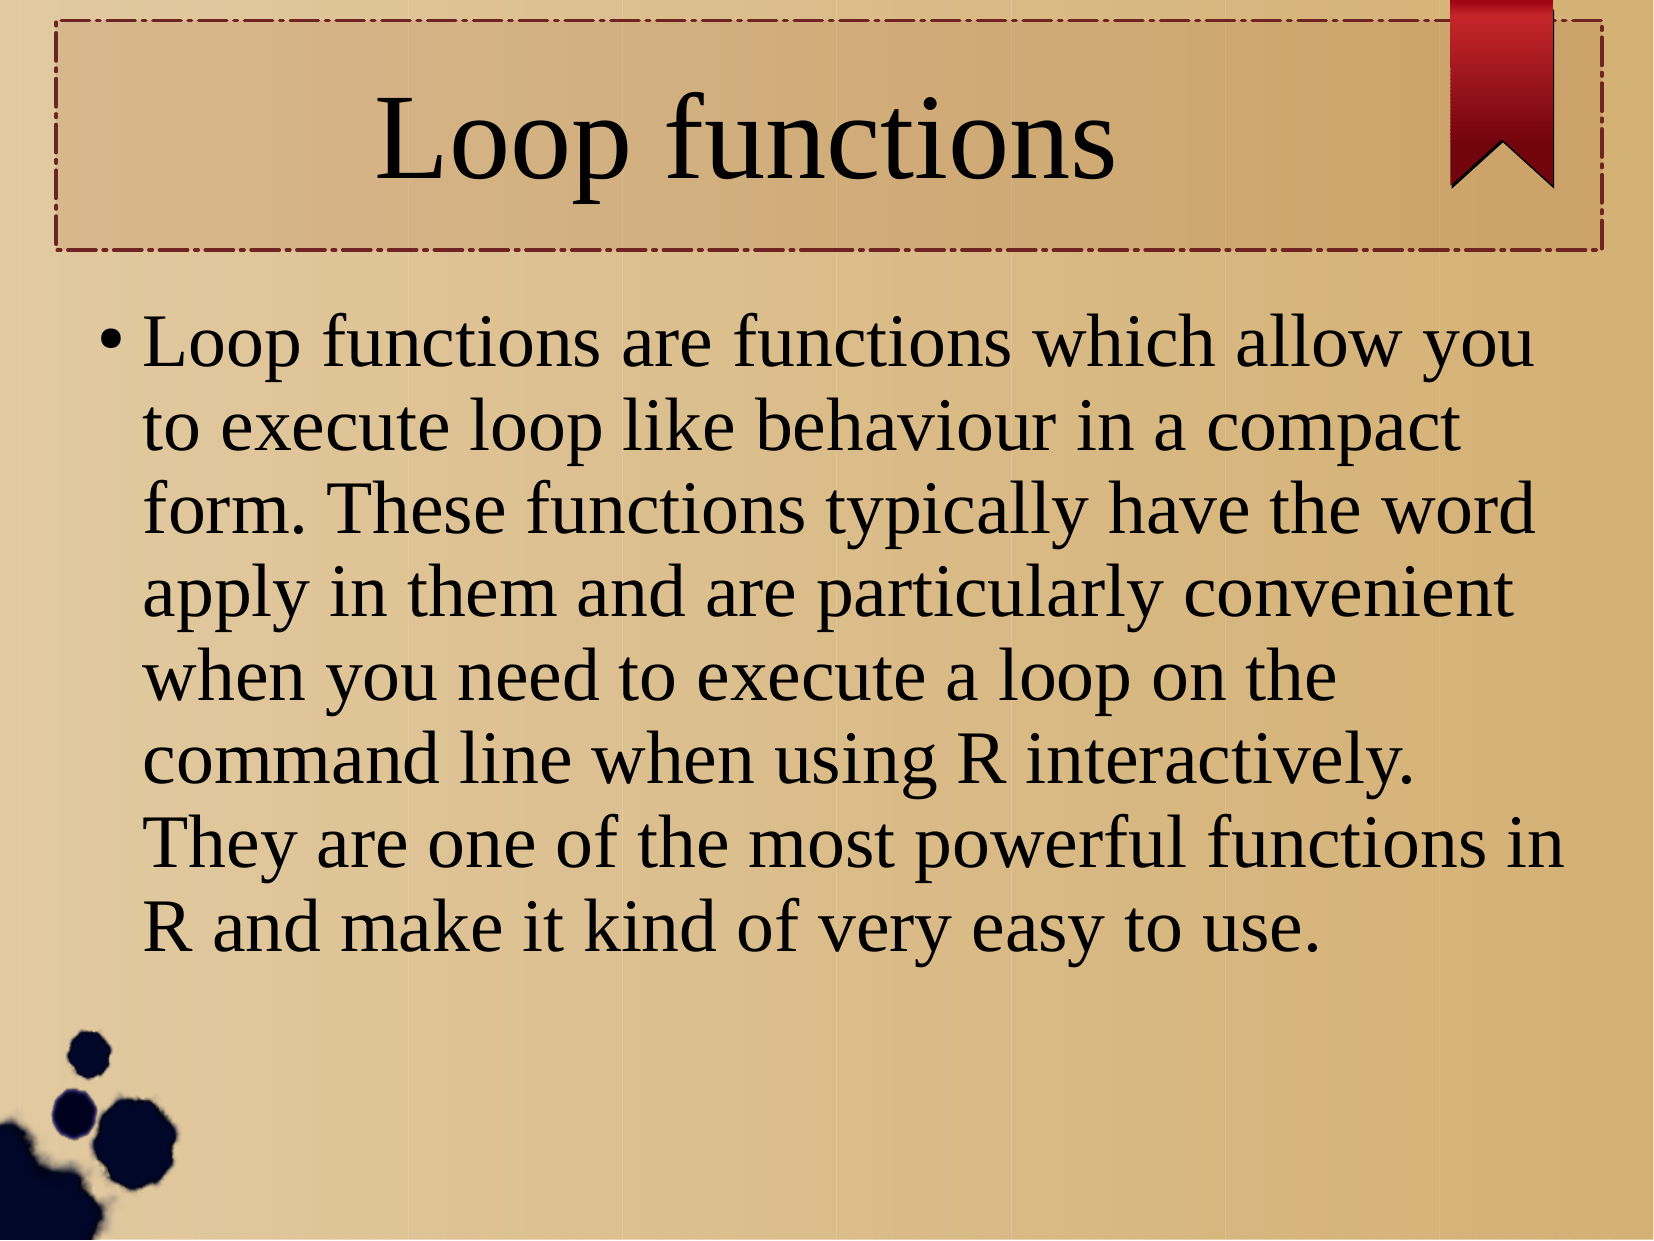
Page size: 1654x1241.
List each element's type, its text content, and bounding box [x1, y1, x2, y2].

list Loop functions are functions which allow you to execute loop like behaviour in a compact form. These functions typically have the word apply in them and are particularly convenient when you need to execute a loop on the command line when using R interactively. They are one of the most powerful functions in R and make it kind of very easy to use. [82, 299, 1571, 1019]
title Loop functions [82, 47, 1412, 229]
